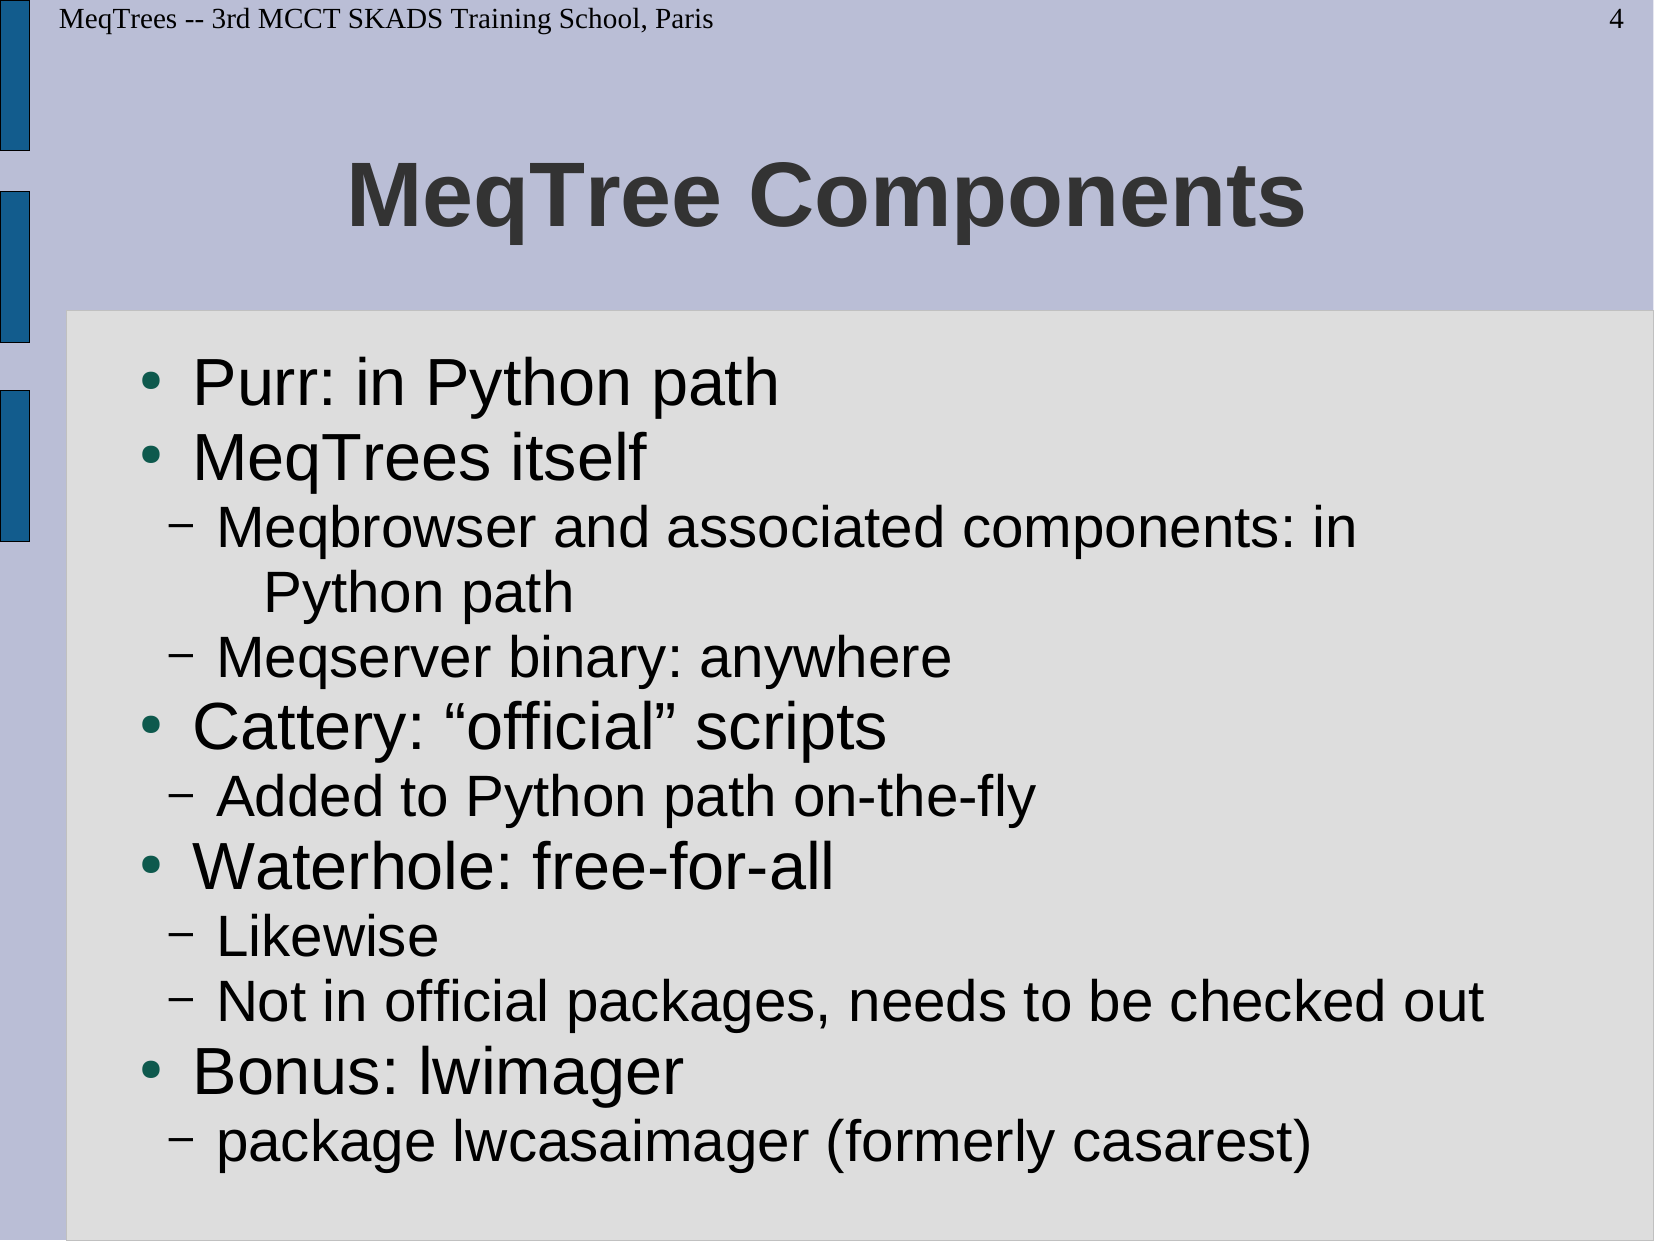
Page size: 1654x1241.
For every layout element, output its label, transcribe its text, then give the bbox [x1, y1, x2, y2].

list Purr: in Python path MeqTrees itself Meqbrowser and associated components: in Python path Meqserver binary: anywhere Cattery: “official” scripts Added to Python path on-the-fly Waterhole: free-for-all Likewise Not in official packages, needs to be checked out Bonus: lwimager package lwcasaimager (formerly casarest) [121, 344, 1534, 1239]
title MeqTree Components [121, 98, 1534, 291]
